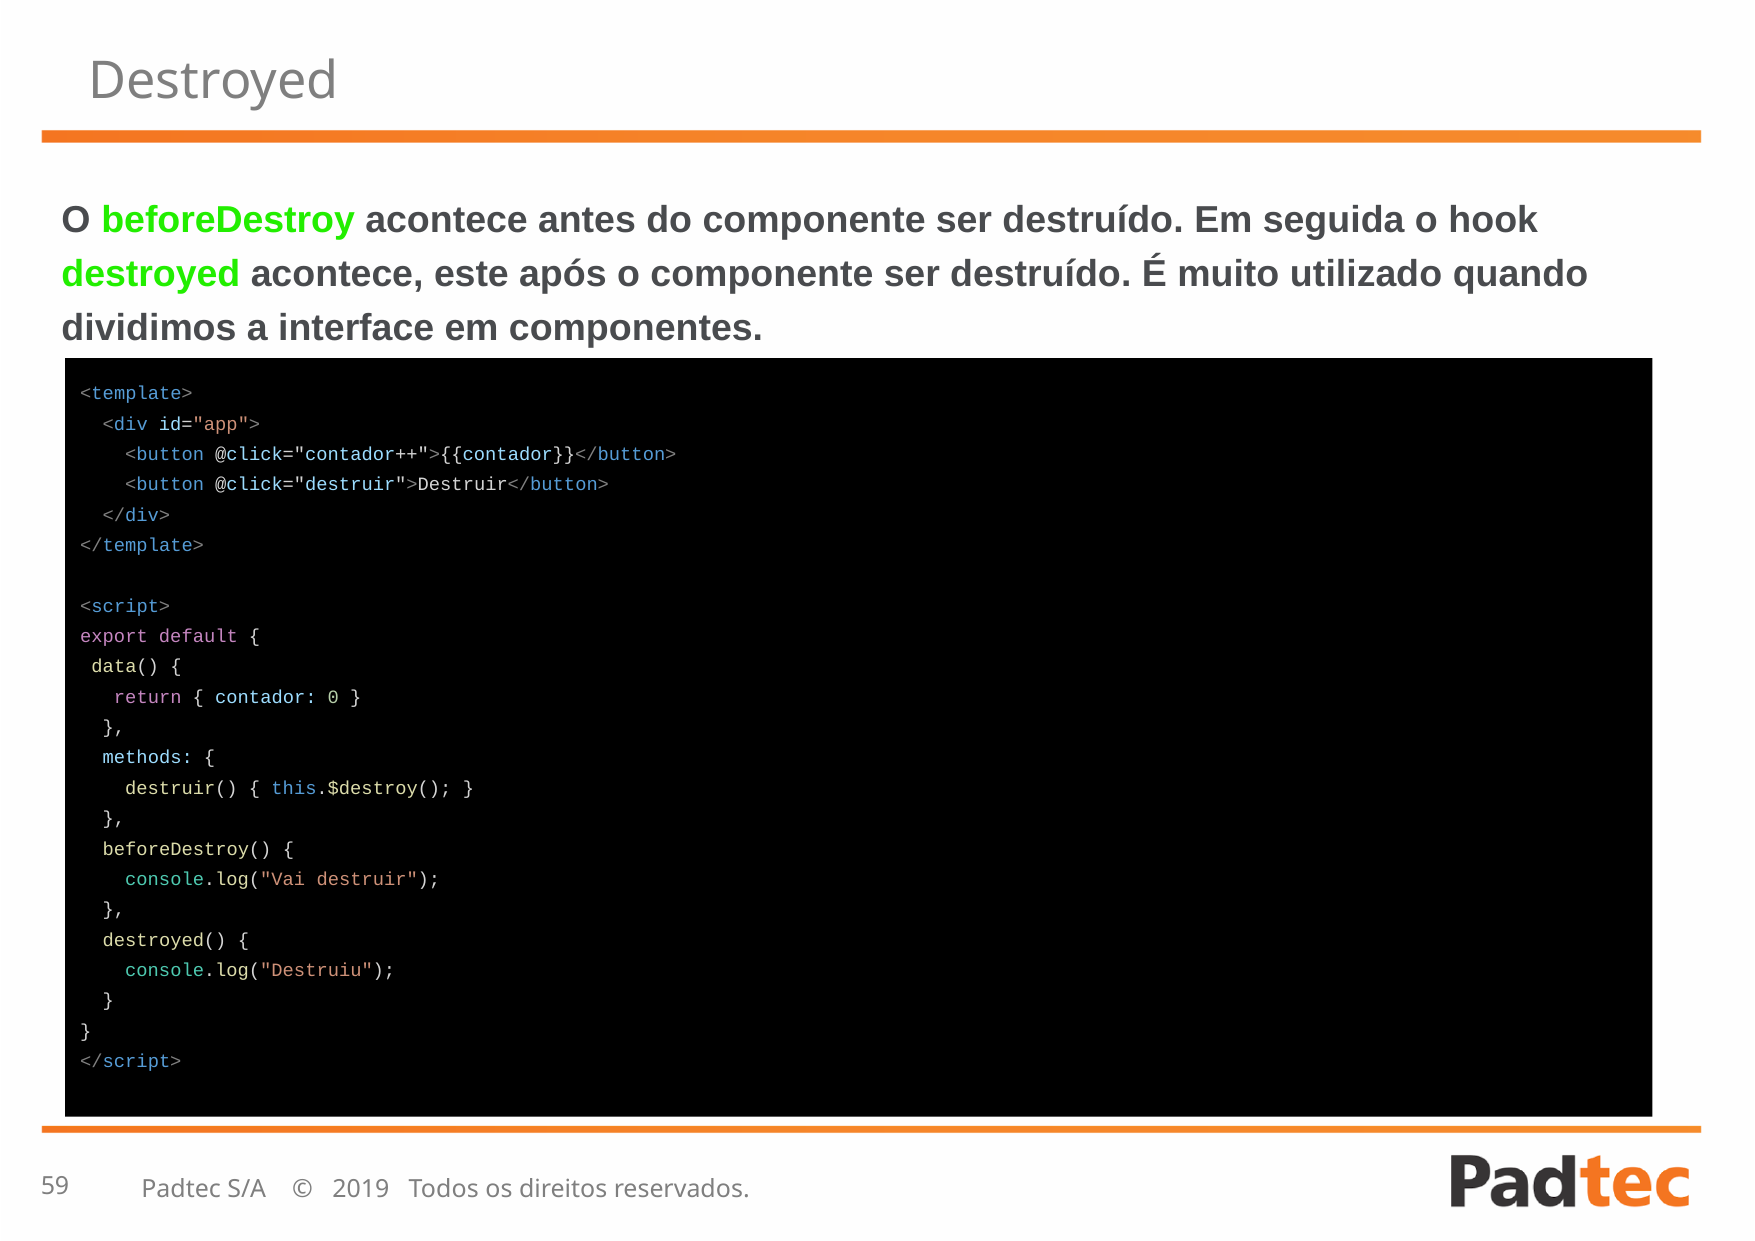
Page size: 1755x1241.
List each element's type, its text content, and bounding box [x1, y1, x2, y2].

title Destroyed [73, 29, 1653, 127]
text_box O beforeDestroy acontece antes do componente ser destruído. Em seguida o hook destroyed acontece, este após o componente ser destruído. É muito utilizado quando dividimos a interface em componentes. [46, 171, 1688, 370]
text_box <template> <div id="app"> <button @click="contador++">{{contador}}</button> <button @click="destruir">Destruir</button> </div> </template> <script> export default { data() { return { contador: 0 } }, methods: { destruir() { this.$destroy(); } }, beforeDestroy() { console.log("Vai destruir"); }, destroyed() { console.log("Destruiu"); } } </script> [65, 358, 1653, 1117]
picture [0, 0, 1755, 1241]
